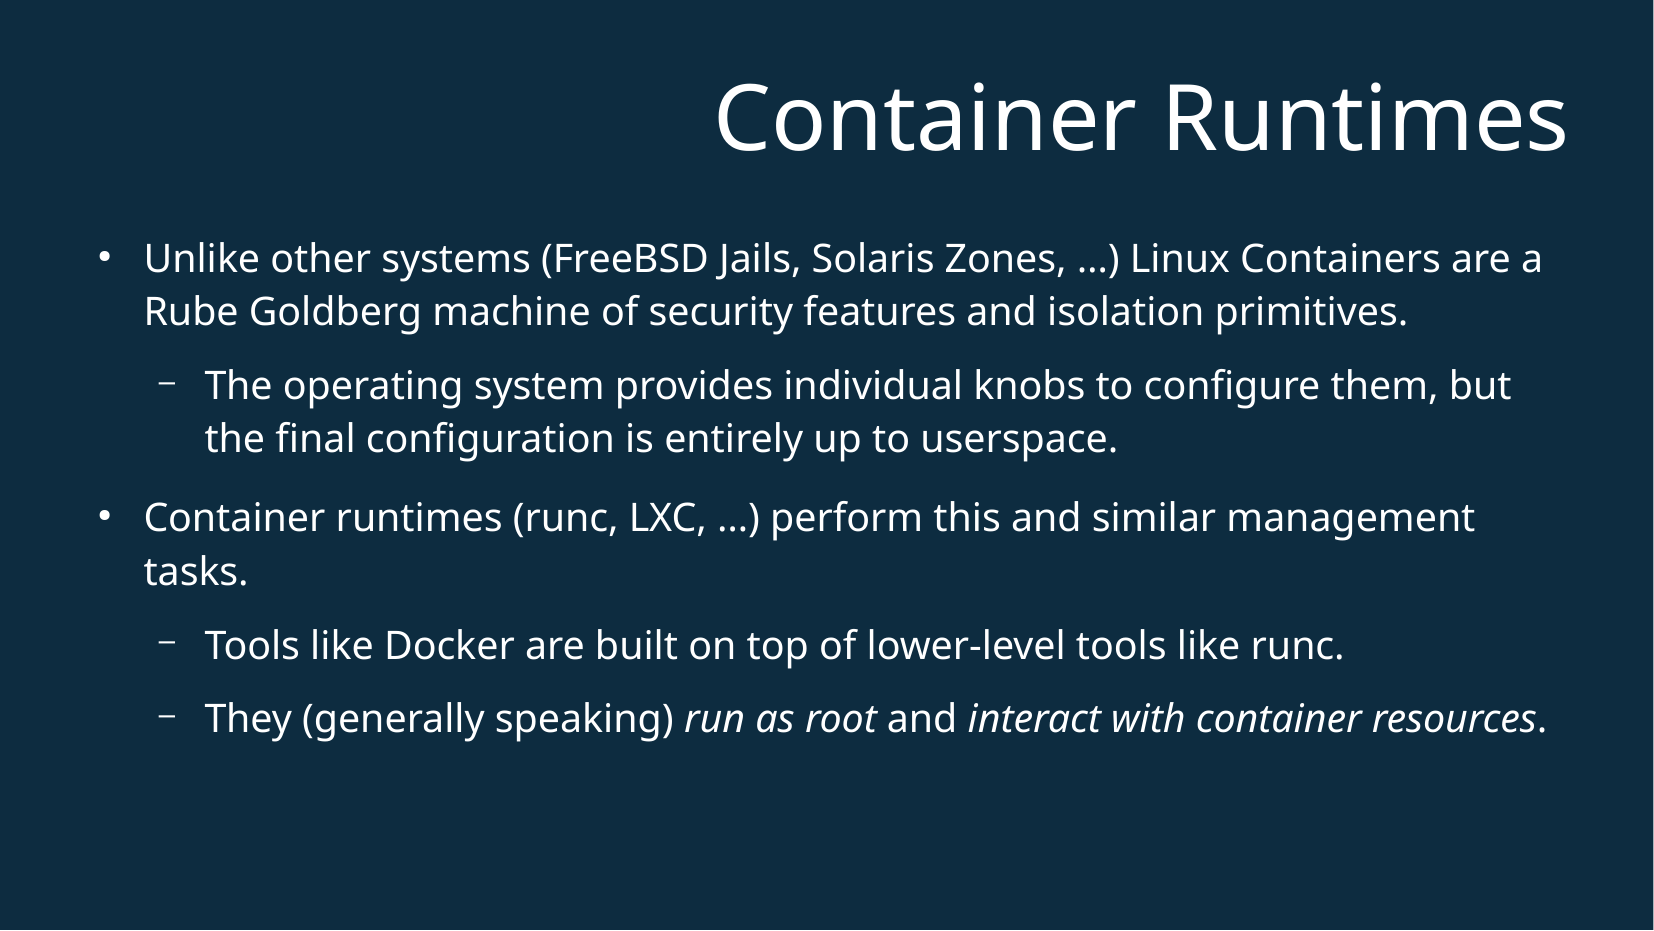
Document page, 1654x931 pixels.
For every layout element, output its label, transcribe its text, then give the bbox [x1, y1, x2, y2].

title Container Runtimes [82, 37, 1571, 193]
list Unlike other systems (FreeBSD Jails, Solaris Zones, …) Linux Containers are a Rube Goldberg machine of security features and isolation primitives. The operating system provides individual knobs to configure them, but the final configuration is entirely up to userspace. Container runtimes (runc, LXC, …) perform this and similar management tasks. Tools like Docker are built on top of lower-level tools like runc. They (generally speaking) run as root and interact with container resources. [82, 217, 1571, 758]
